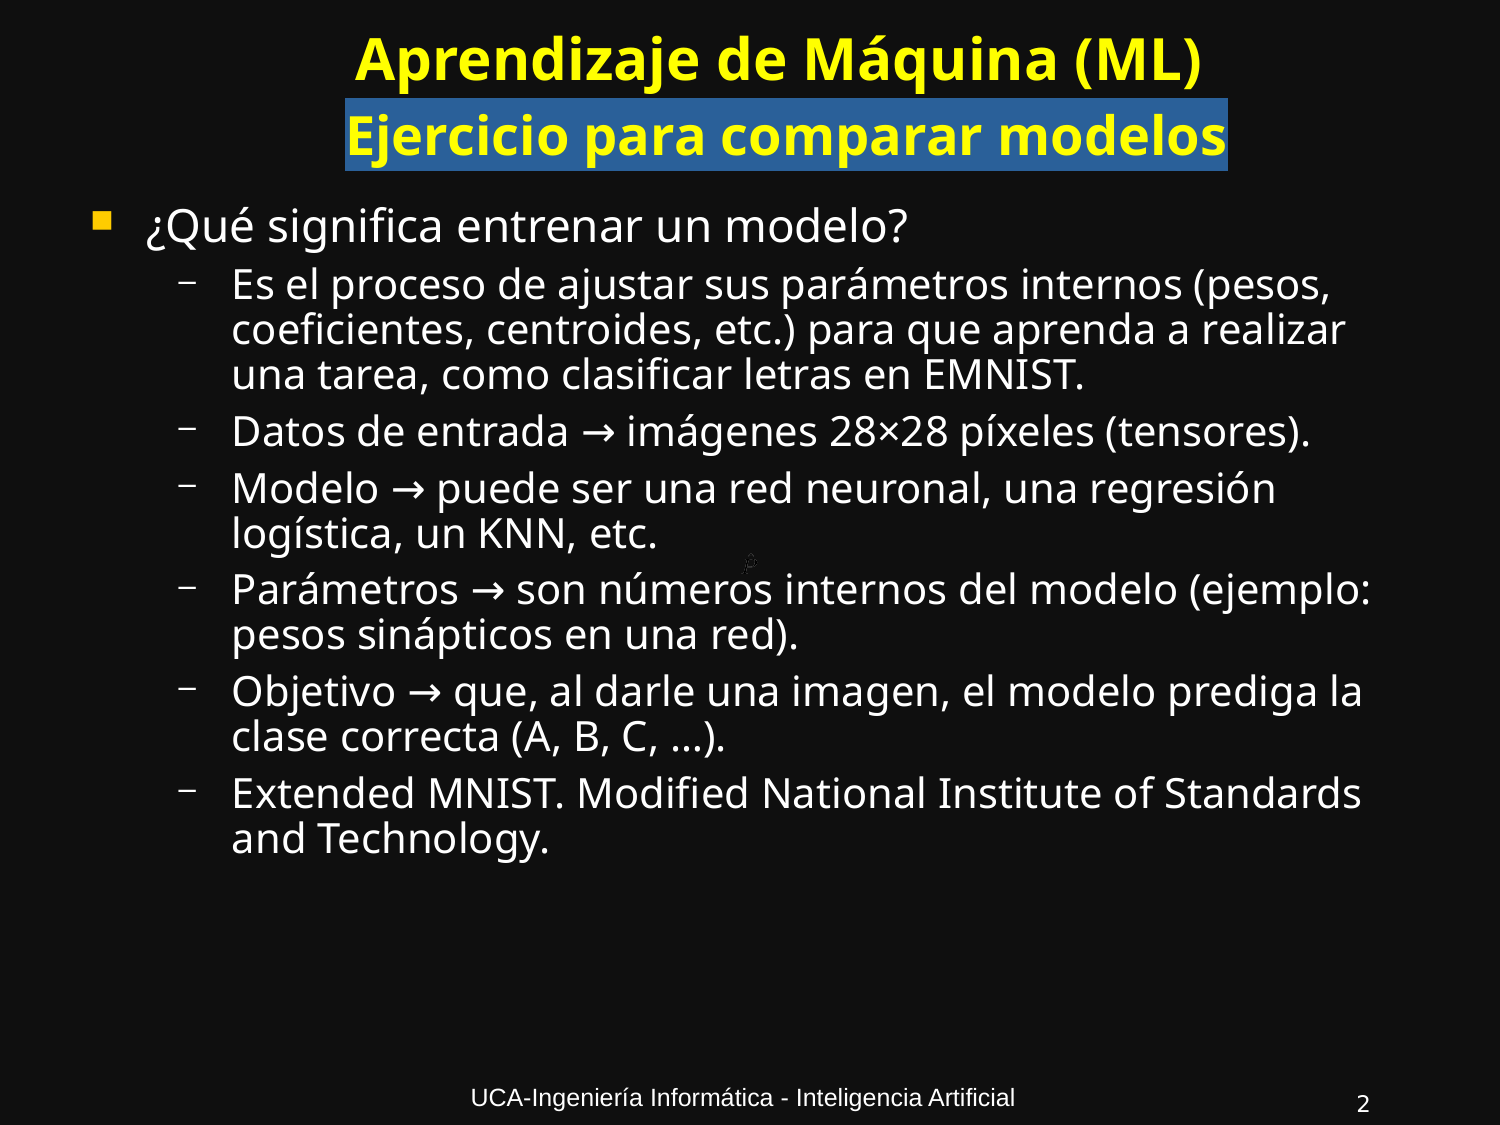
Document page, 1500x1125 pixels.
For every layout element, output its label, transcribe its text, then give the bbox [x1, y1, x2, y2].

title Aprendizaje de Máquina (ML) Ejercicio para comparar modelos [75, 38, 1463, 152]
text_box ¿Qué significa entrenar un modelo? Es el proceso de ajustar sus parámetros internos (pesos, coeficientes, centroides, etc.) para que aprenda a realizar una tarea, como clasificar letras en EMNIST. Datos de entrada → imágenes 28×28 píxeles (tensores). Modelo → puede ser una red neuronal, una regresión logística, un KNN, etc. Parámetros → son números internos del modelo (ejemplo: pesos sinápticos en una red). Objetivo → que, al darle una imagen, el modelo prediga la clase correcta (A, B, C, …). Extended MNIST. Modified National Institute of Standards and Technology. [75, 195, 1426, 1051]
